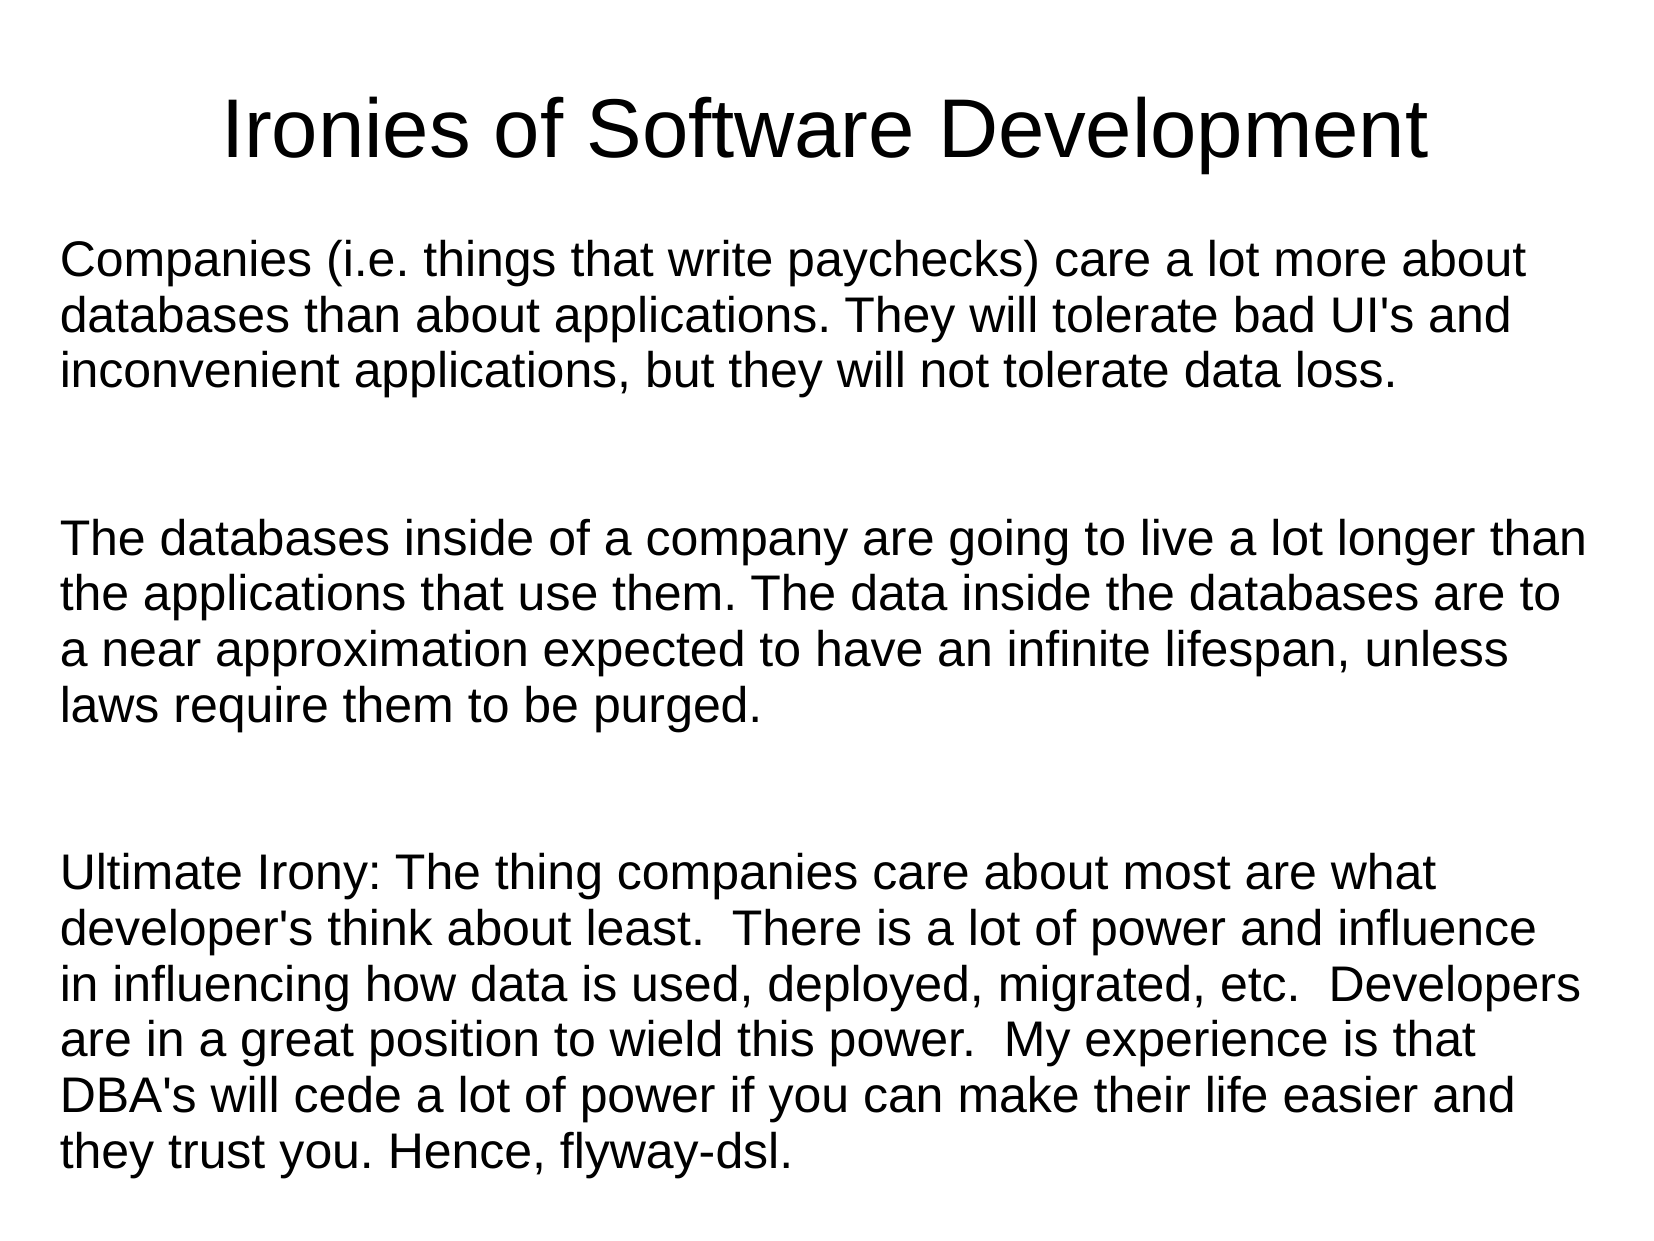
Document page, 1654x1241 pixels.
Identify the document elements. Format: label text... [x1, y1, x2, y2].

text_box Ironies of Software Development Companies (i.e. things that write paychecks) care a lot more about databases than about applications. They will tolerate bad UI's and inconvenient applications, but they will not tolerate data loss. The databases inside of a company are going to live a lot longer than the applications that use them. The data inside the databases are to a near approximation expected to have an infinite lifespan, unless laws require them to be purged. Ultimate Irony: The thing companies care about most are what developer's think about least. There is a lot of power and influence in influencing how data is used, deployed, migrated, etc. Developers are in a great position to wield this power. My experience is that DBA's will cede a lot of power if you can make their life easier and they trust you. Hence, flyway-dsl. [45, 75, 1606, 1197]
